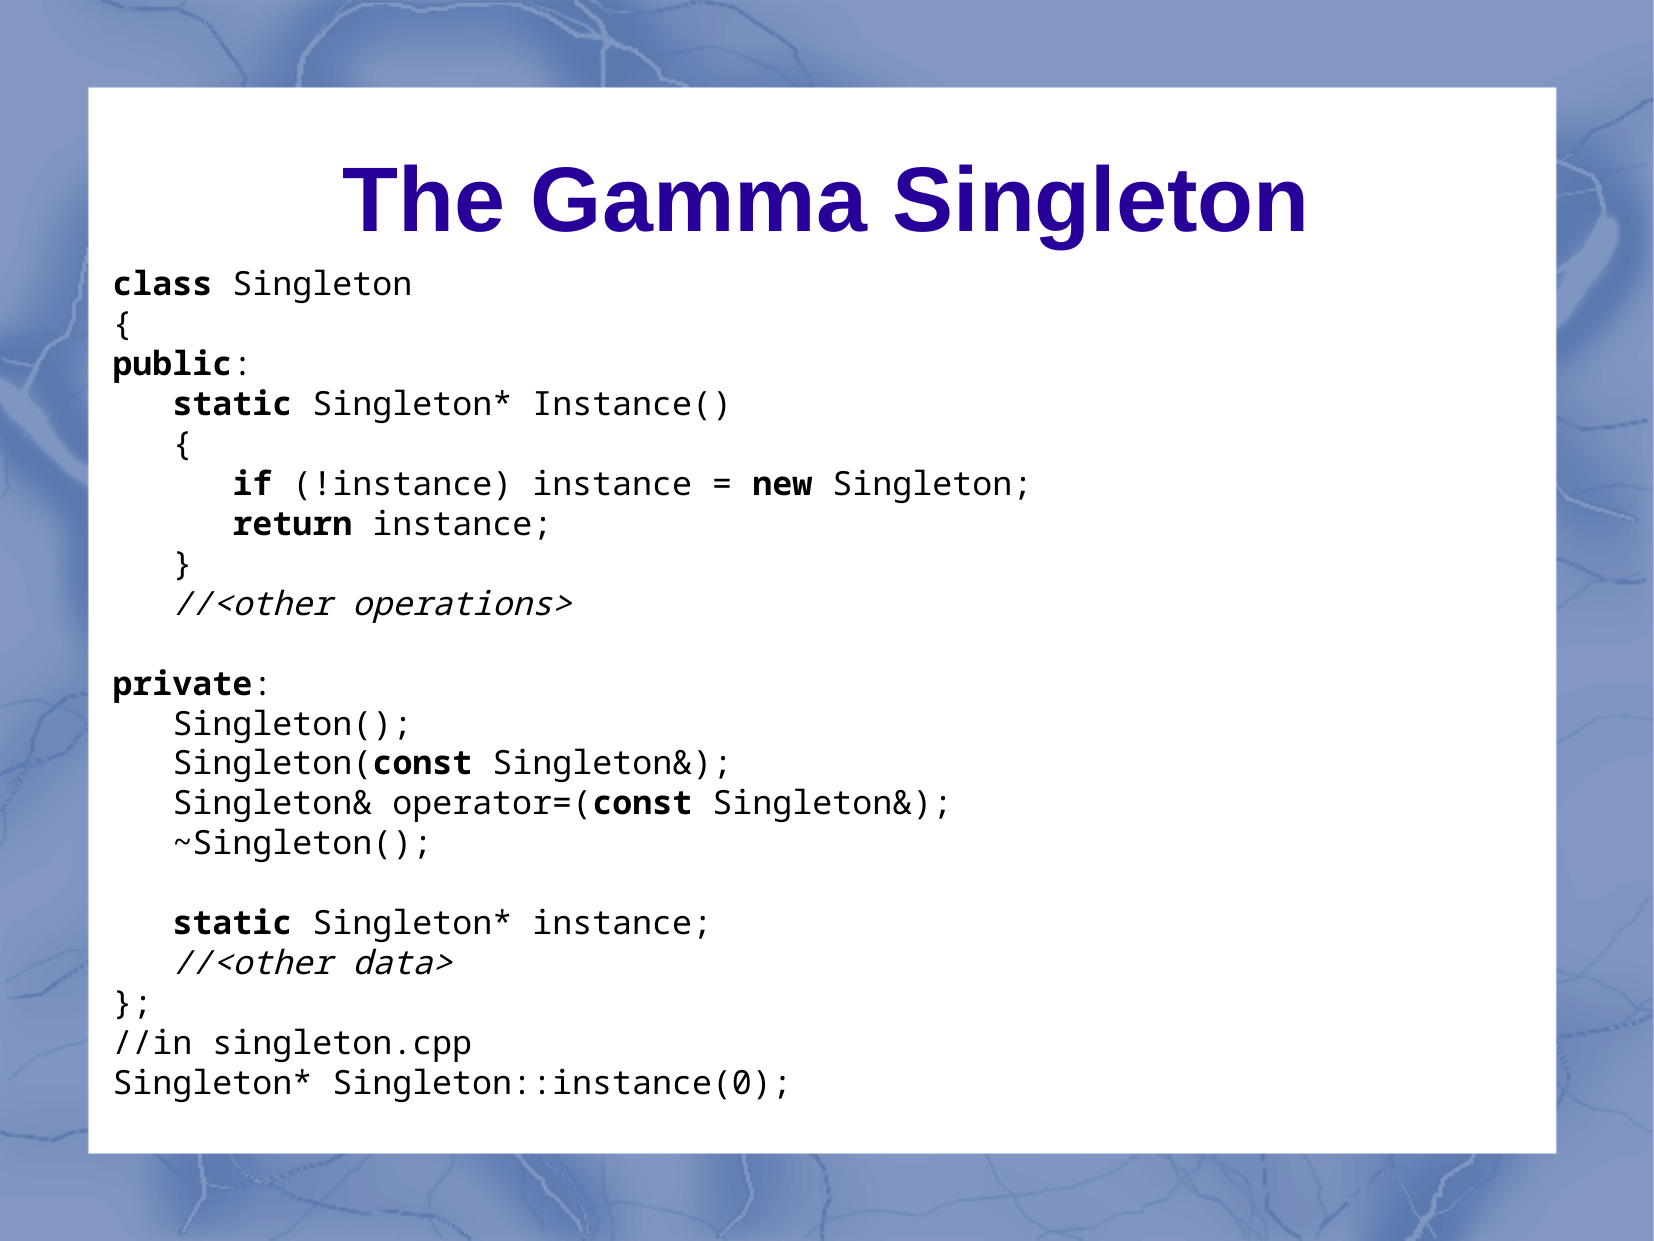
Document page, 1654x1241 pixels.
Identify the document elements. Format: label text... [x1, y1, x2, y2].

subtitle class Singleton { public: static Singleton* Instance() { if (!instance) instance = new Singleton; return instance; } //<other operations> private: Singleton(); Singleton(const Singleton&); Singleton& operator=(const Singleton&); ~Singleton(); static Singleton* instance; //<other data> }; //in singleton.cpp Singleton* Singleton::instance(0); [112, 262, 1552, 1058]
title The Gamma Singleton [118, 139, 1536, 250]
picture [0, 0, 1654, 1241]
